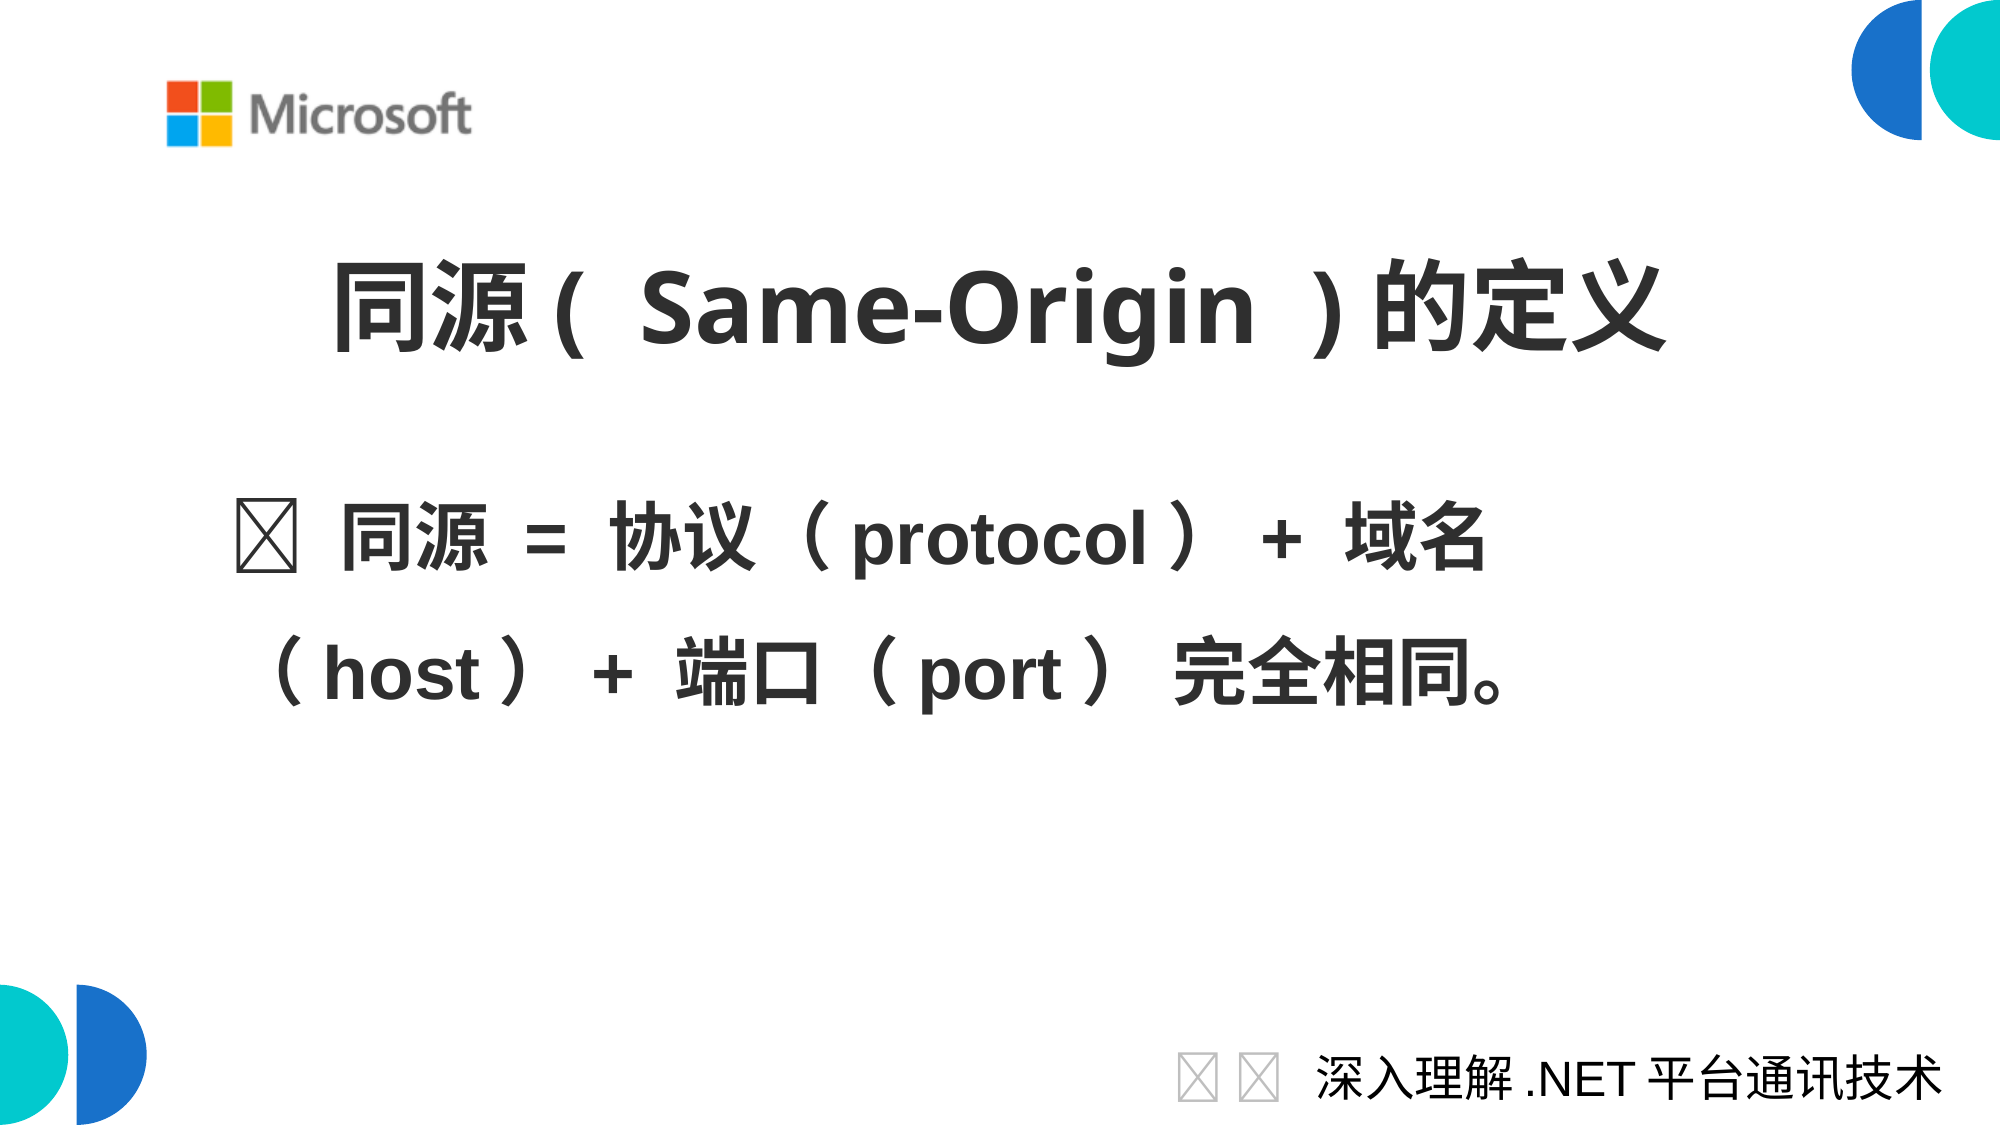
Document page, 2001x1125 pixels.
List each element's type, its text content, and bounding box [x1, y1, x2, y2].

title 同源( Same-Origin )的定义 [138, 210, 1862, 397]
picture [85, 41, 552, 189]
subtitle 🚀 🚀 深入理解.NET平台通讯技术 [1173, 1046, 1952, 1107]
text_box 🚀 同源 = 协议（protocol）+ 域名（host）+ 端口（port） 完全相同。 [215, 437, 1814, 841]
